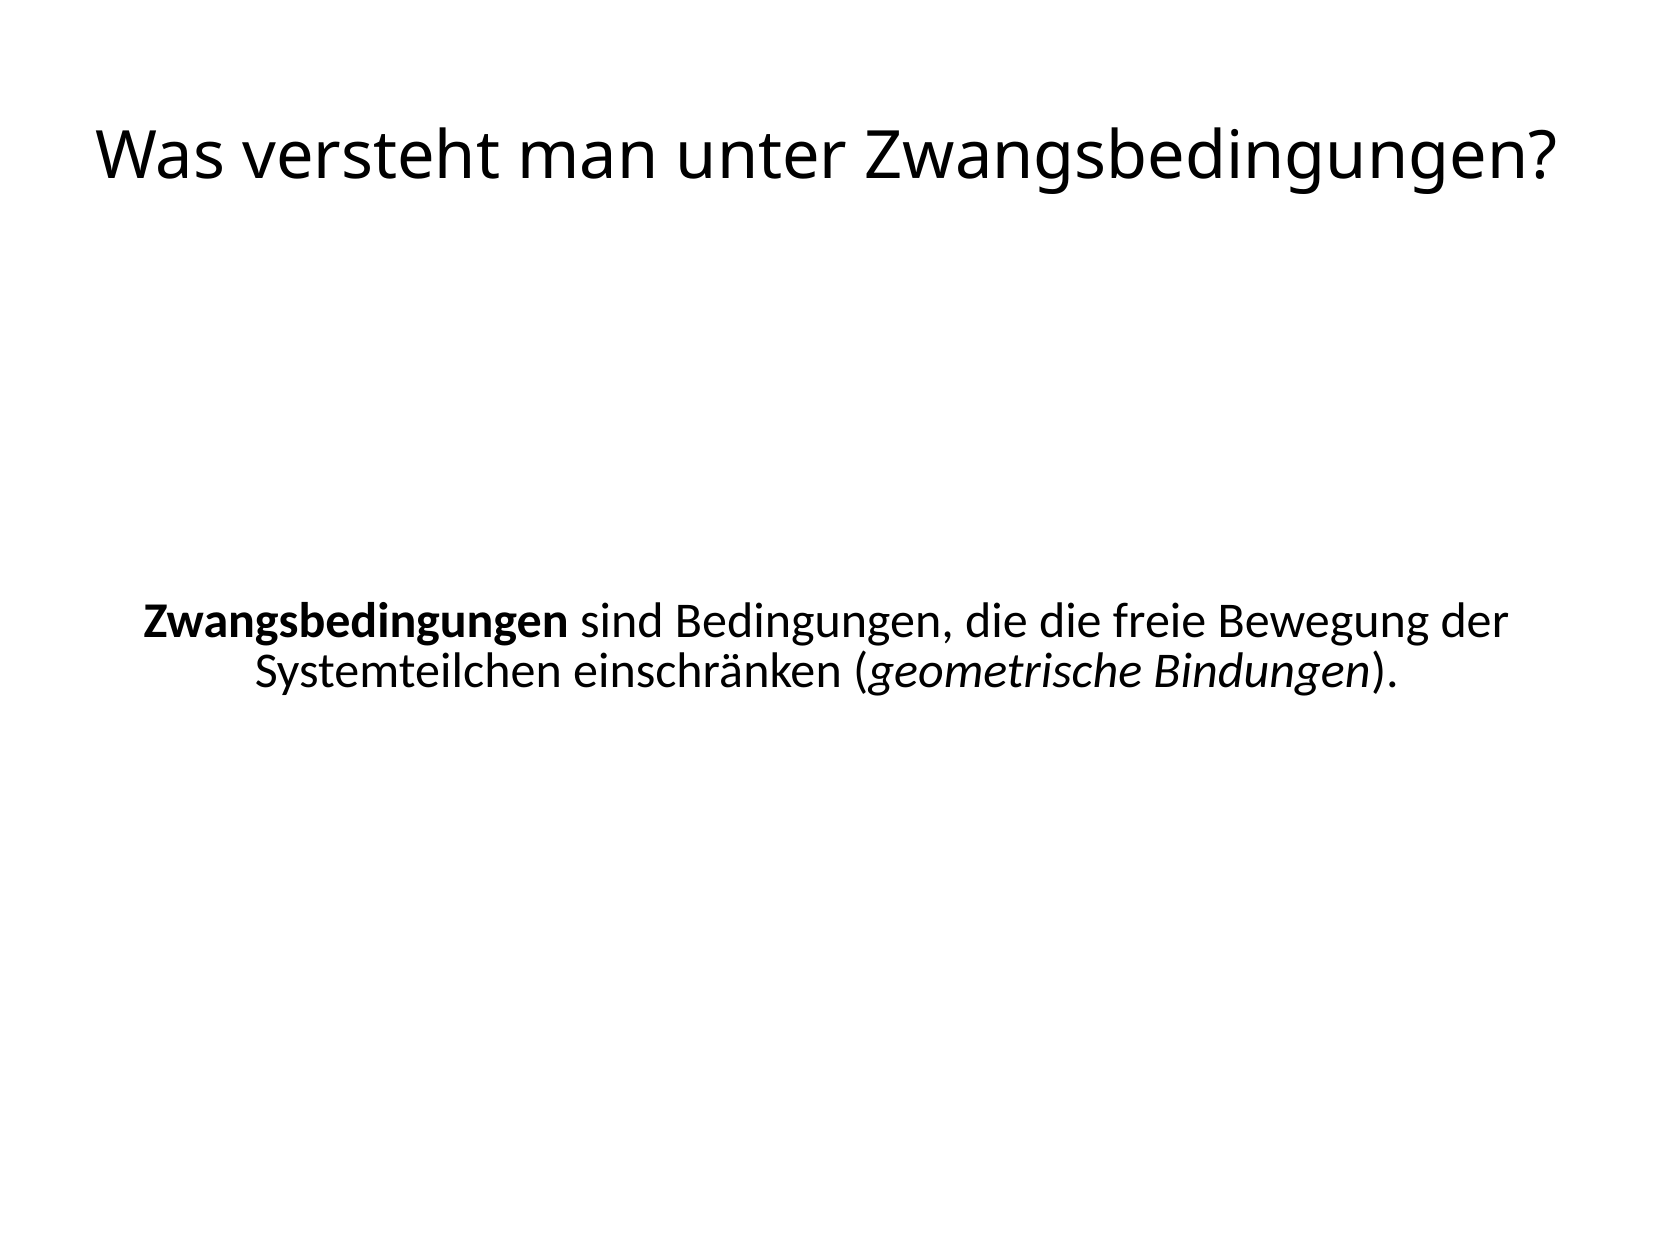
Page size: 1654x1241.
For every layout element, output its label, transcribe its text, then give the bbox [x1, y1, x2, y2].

subtitle Zwangsbedingungen sind Bedingungen, die die freie Bewegung der Systemteilchen einschränken (geometrische Bindungen). [82, 290, 1571, 1010]
title Was versteht man unter Zwangsbedingungen? [82, 49, 1571, 257]
